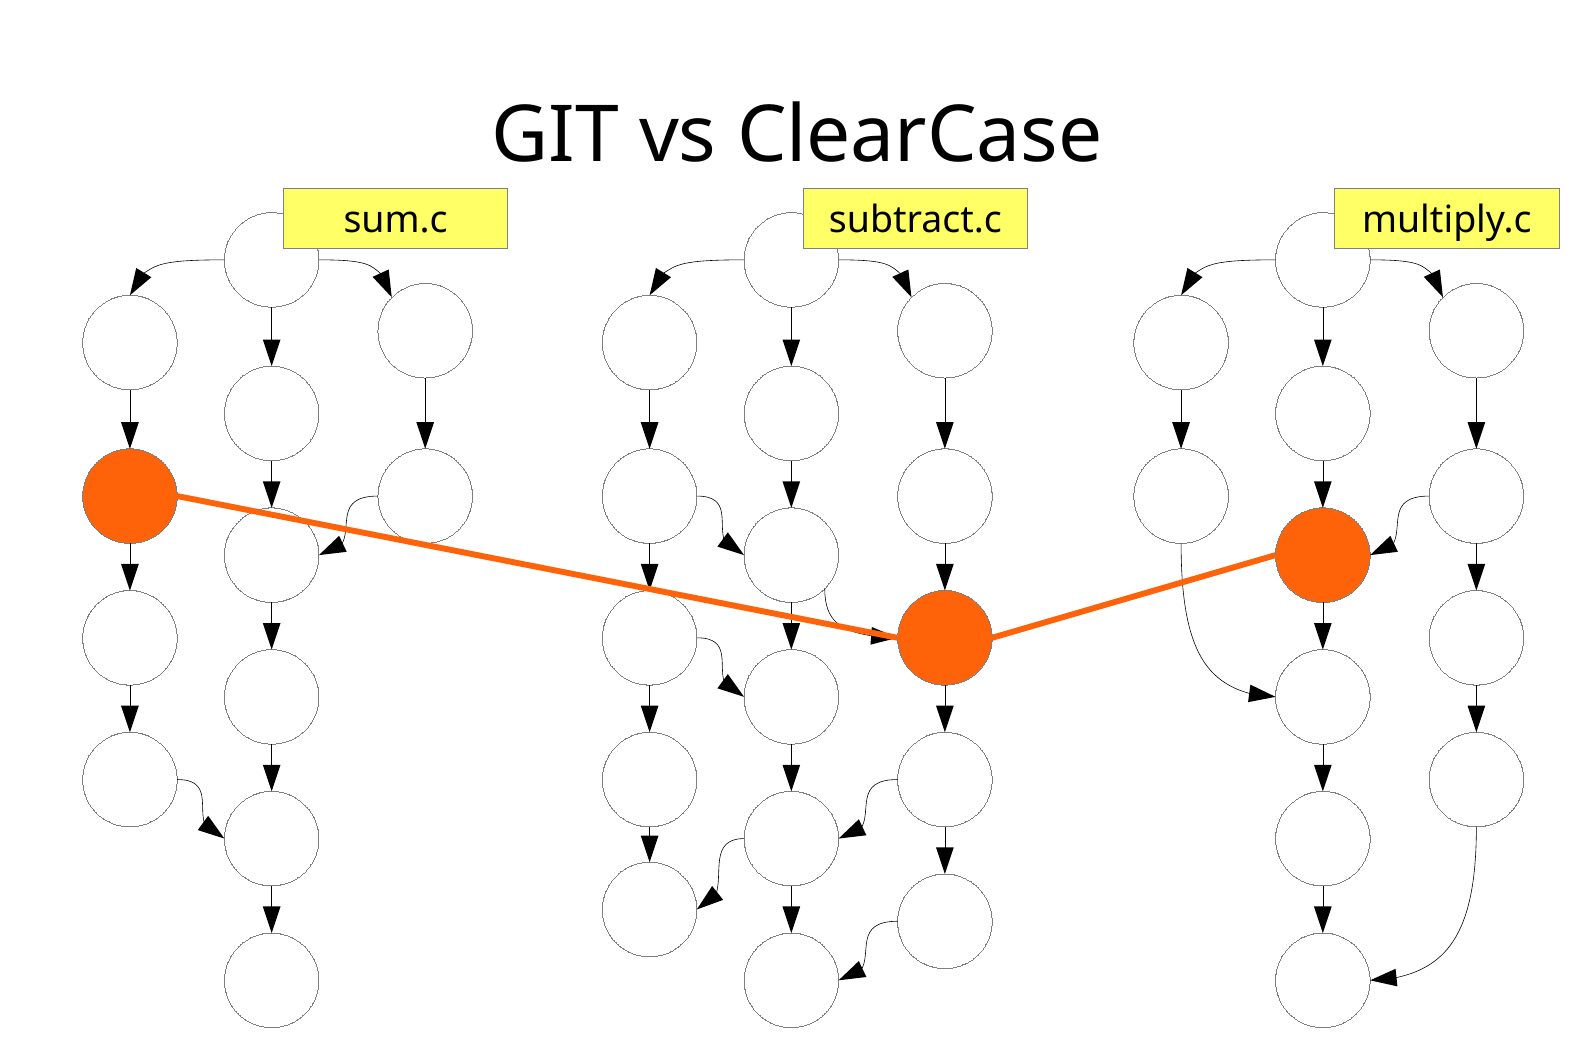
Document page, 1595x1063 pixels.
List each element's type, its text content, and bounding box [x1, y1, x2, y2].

text_box subtract.c [803, 188, 1028, 249]
text_box [1275, 212, 1371, 308]
text_box [897, 590, 993, 686]
text_box [1275, 933, 1371, 1028]
text_box [897, 448, 993, 544]
title GIT vs ClearCase [79, 42, 1515, 220]
text_box [261, 507, 300, 517]
text_box [1275, 507, 1371, 603]
text_box [602, 591, 697, 686]
text_box [224, 791, 319, 886]
text_box [1275, 791, 1371, 886]
text_box [1133, 295, 1229, 390]
text_box [602, 732, 697, 827]
text_box [744, 366, 839, 461]
text_box [897, 732, 993, 827]
text_box [377, 448, 473, 543]
text_box [1429, 448, 1524, 544]
text_box [744, 791, 839, 886]
text_box [602, 295, 697, 390]
text_box [897, 874, 993, 969]
text_box [1429, 283, 1524, 378]
text_box [224, 514, 319, 603]
text_box [224, 212, 319, 308]
text_box [744, 649, 839, 745]
text_box [82, 295, 178, 390]
text_box [1275, 366, 1371, 461]
text_box [744, 933, 839, 1028]
text_box [1429, 732, 1524, 827]
text_box sum.c [283, 188, 508, 249]
text_box multiply.c [1334, 188, 1560, 249]
text_box [224, 649, 319, 745]
text_box [602, 448, 697, 544]
text_box [897, 283, 993, 379]
text_box [1429, 590, 1524, 686]
text_box [744, 212, 839, 308]
text_box [82, 732, 178, 827]
text_box [602, 862, 697, 957]
text_box [224, 933, 319, 1028]
text_box [744, 507, 839, 603]
text_box [82, 448, 178, 544]
text_box [82, 590, 178, 686]
text_box [1133, 448, 1229, 544]
text_box [224, 366, 319, 461]
text_box [1275, 649, 1371, 745]
text_box [377, 283, 473, 379]
